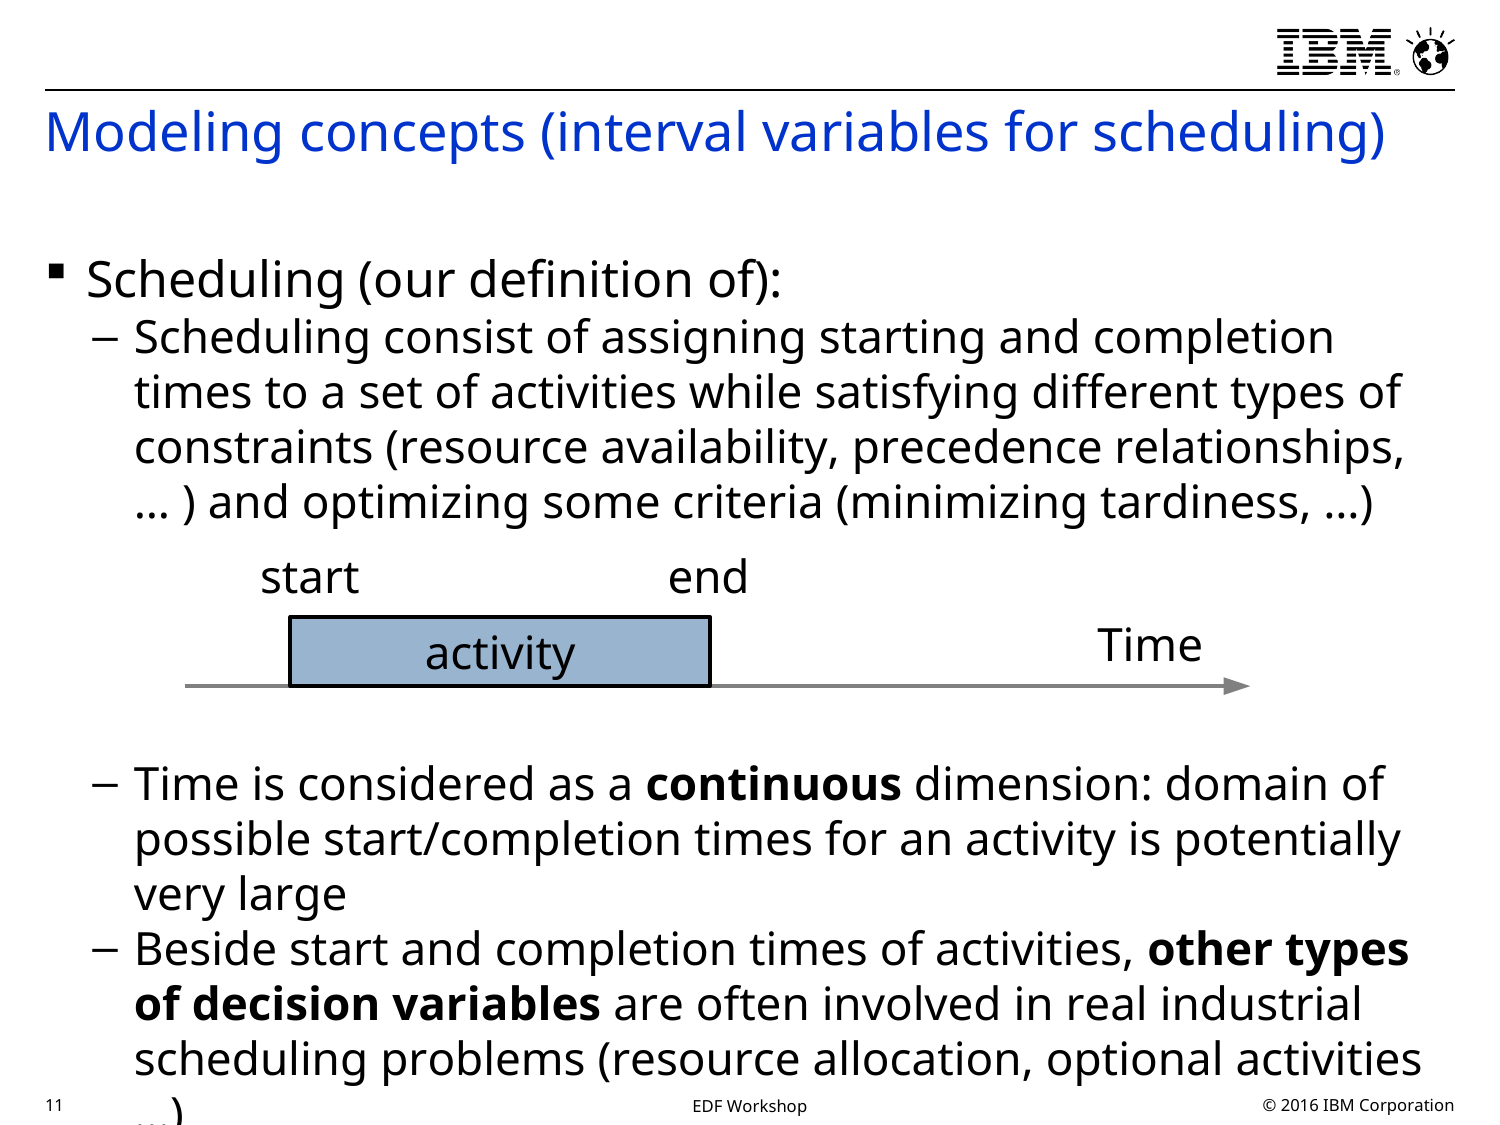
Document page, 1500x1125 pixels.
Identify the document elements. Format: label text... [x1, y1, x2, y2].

text_box activity [290, 617, 711, 687]
text_box end [652, 540, 754, 611]
list Scheduling (our definition of): Scheduling consist of assigning starting and completion times to a set of activities while satisfying different types of constraints (resource availability, precedence relationships, … ) and optimizing some criteria (minimizing tardiness, …) Time is considered as a continuous dimension: domain of possible start/completion times for an activity is potentially very large Beside start and completion times of activities, other types of decision variables are often involved in real industrial scheduling problems (resource allocation, optional activities …) [30, 239, 1456, 1066]
picture [1260, 10, 1468, 90]
title Modeling concepts (interval variables for scheduling) [29, 97, 1455, 203]
text_box Time [1082, 608, 1209, 679]
text_box start [245, 540, 364, 611]
